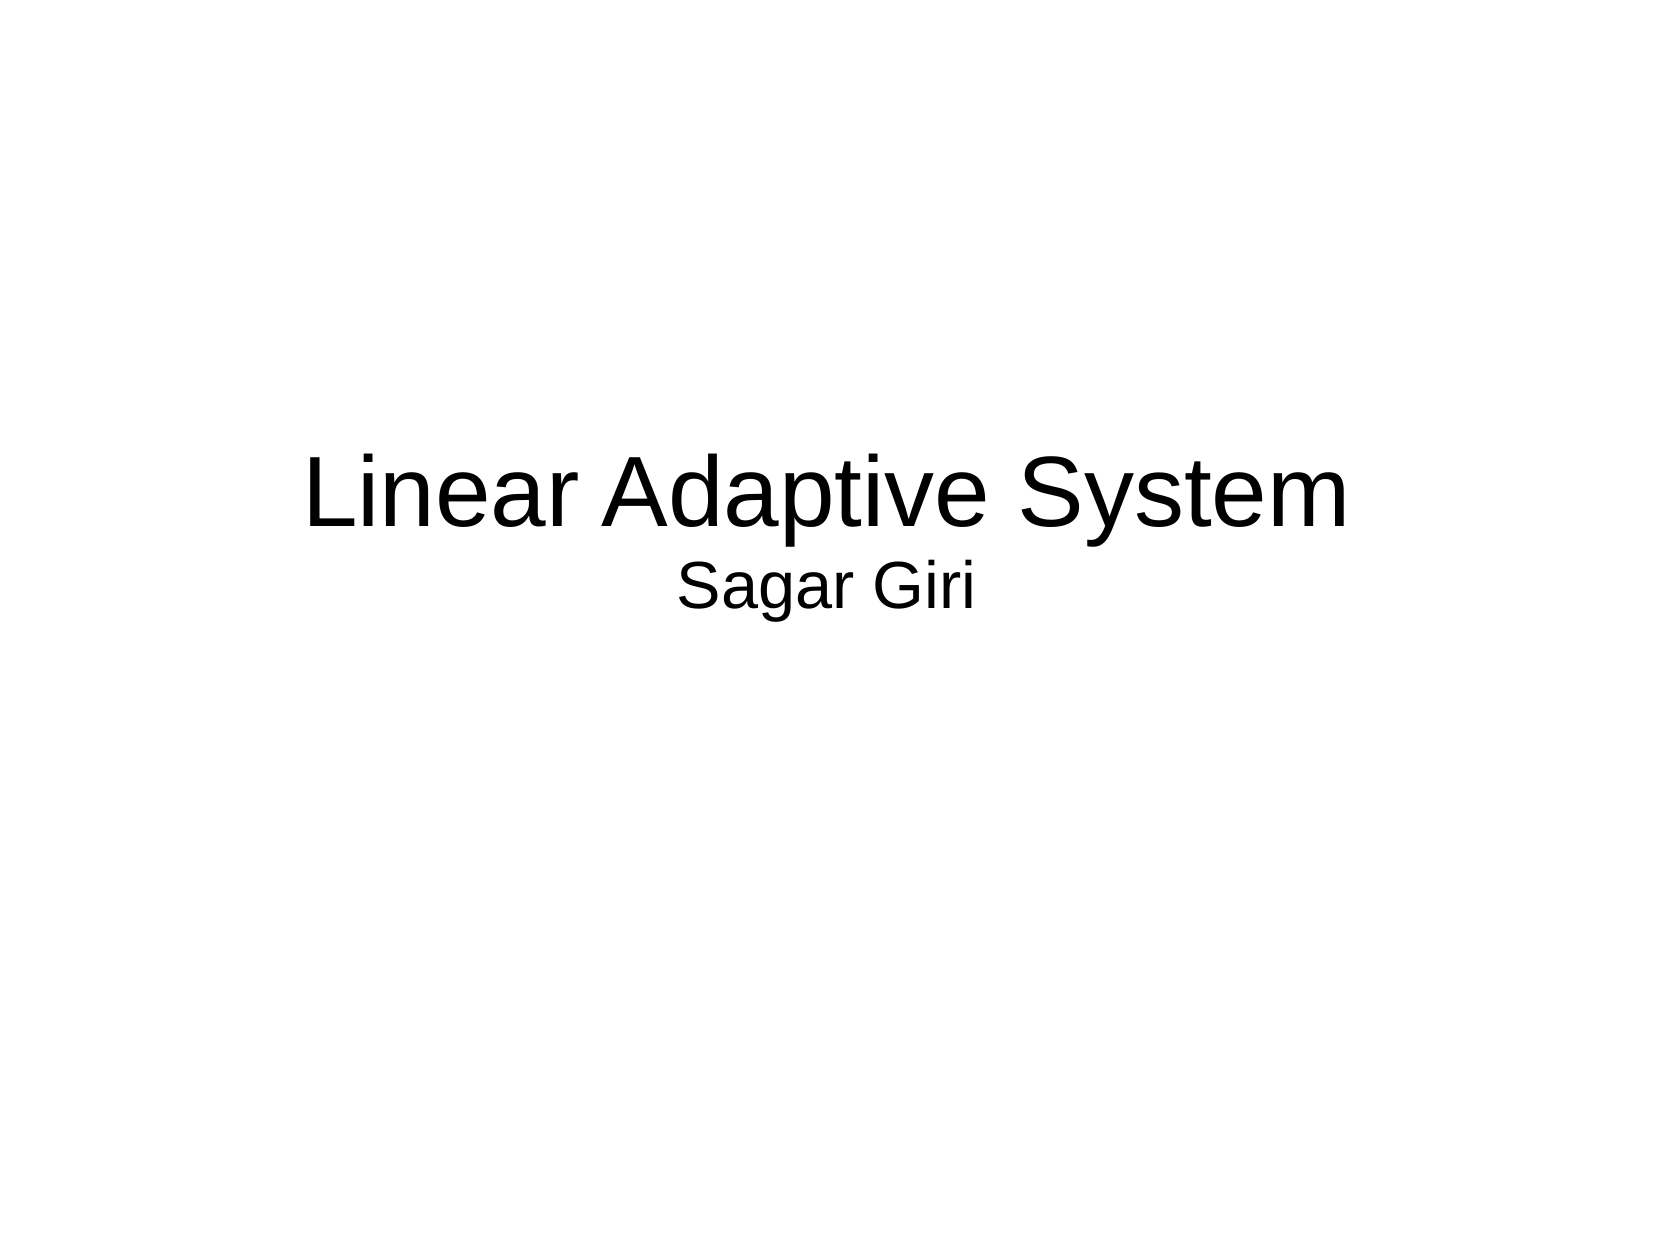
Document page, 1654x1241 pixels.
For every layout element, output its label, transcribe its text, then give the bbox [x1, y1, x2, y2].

subtitle Linear Adaptive System Sagar Giri [82, 49, 1571, 1010]
